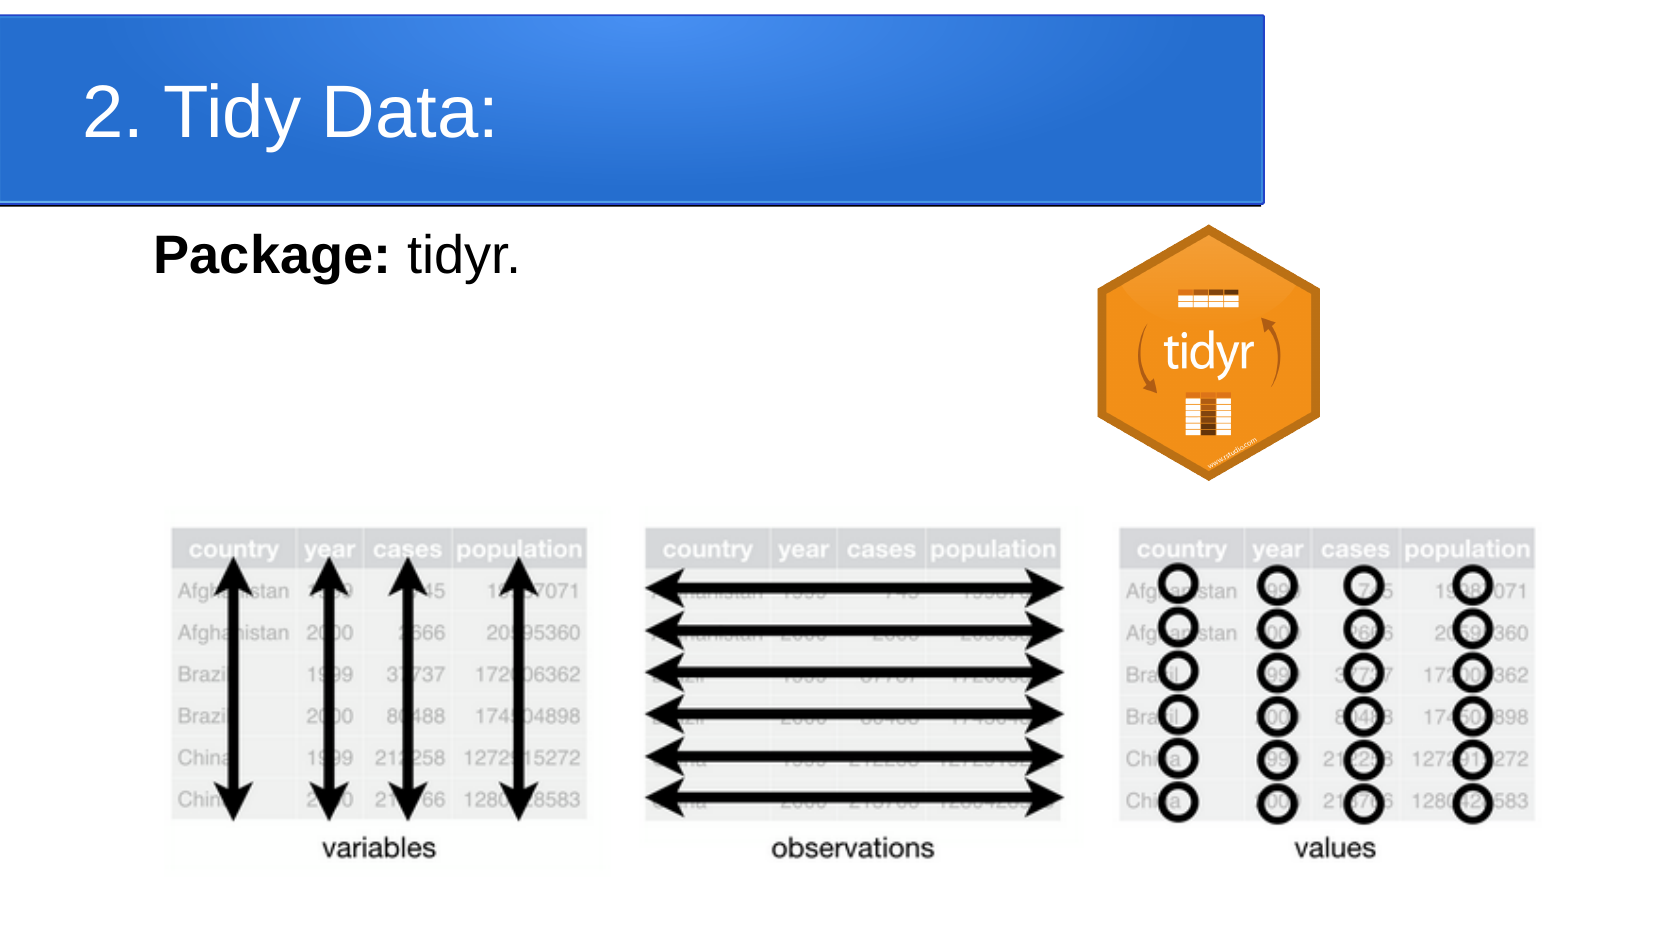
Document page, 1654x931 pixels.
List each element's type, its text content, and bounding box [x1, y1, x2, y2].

list Package: tidyr. [82, 224, 809, 482]
picture [1097, 224, 1320, 482]
title 2. Tidy Data: [82, 35, 1235, 189]
picture [120, 506, 1570, 878]
